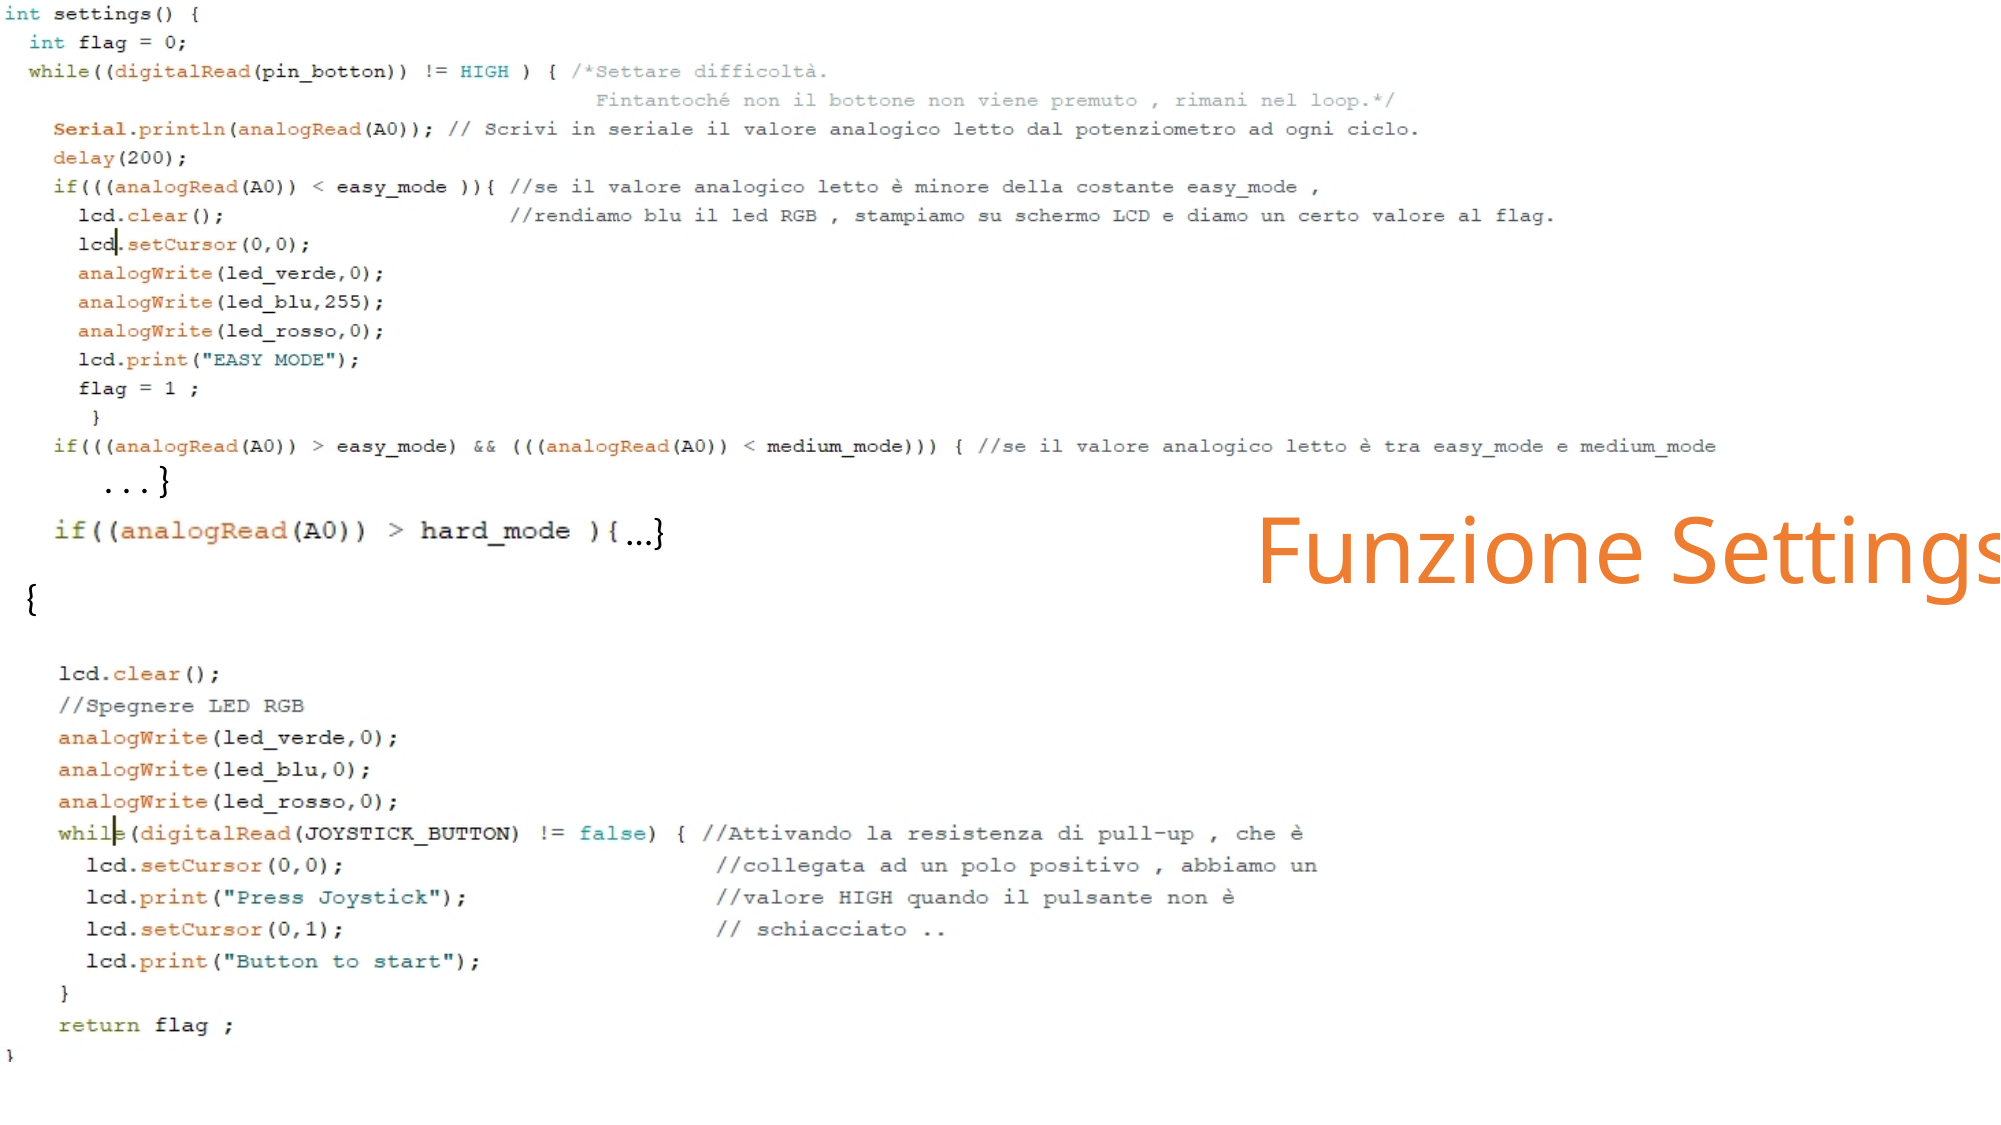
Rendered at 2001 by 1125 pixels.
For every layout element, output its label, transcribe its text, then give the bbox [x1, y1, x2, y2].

picture [0, 662, 1333, 1063]
text_box } [0, 574, 53, 635]
title Funzione Settings [1240, 444, 2000, 663]
picture [52, 516, 611, 554]
text_box . . . } [89, 449, 942, 509]
picture [0, 0, 1725, 463]
text_box …} [611, 500, 1277, 561]
